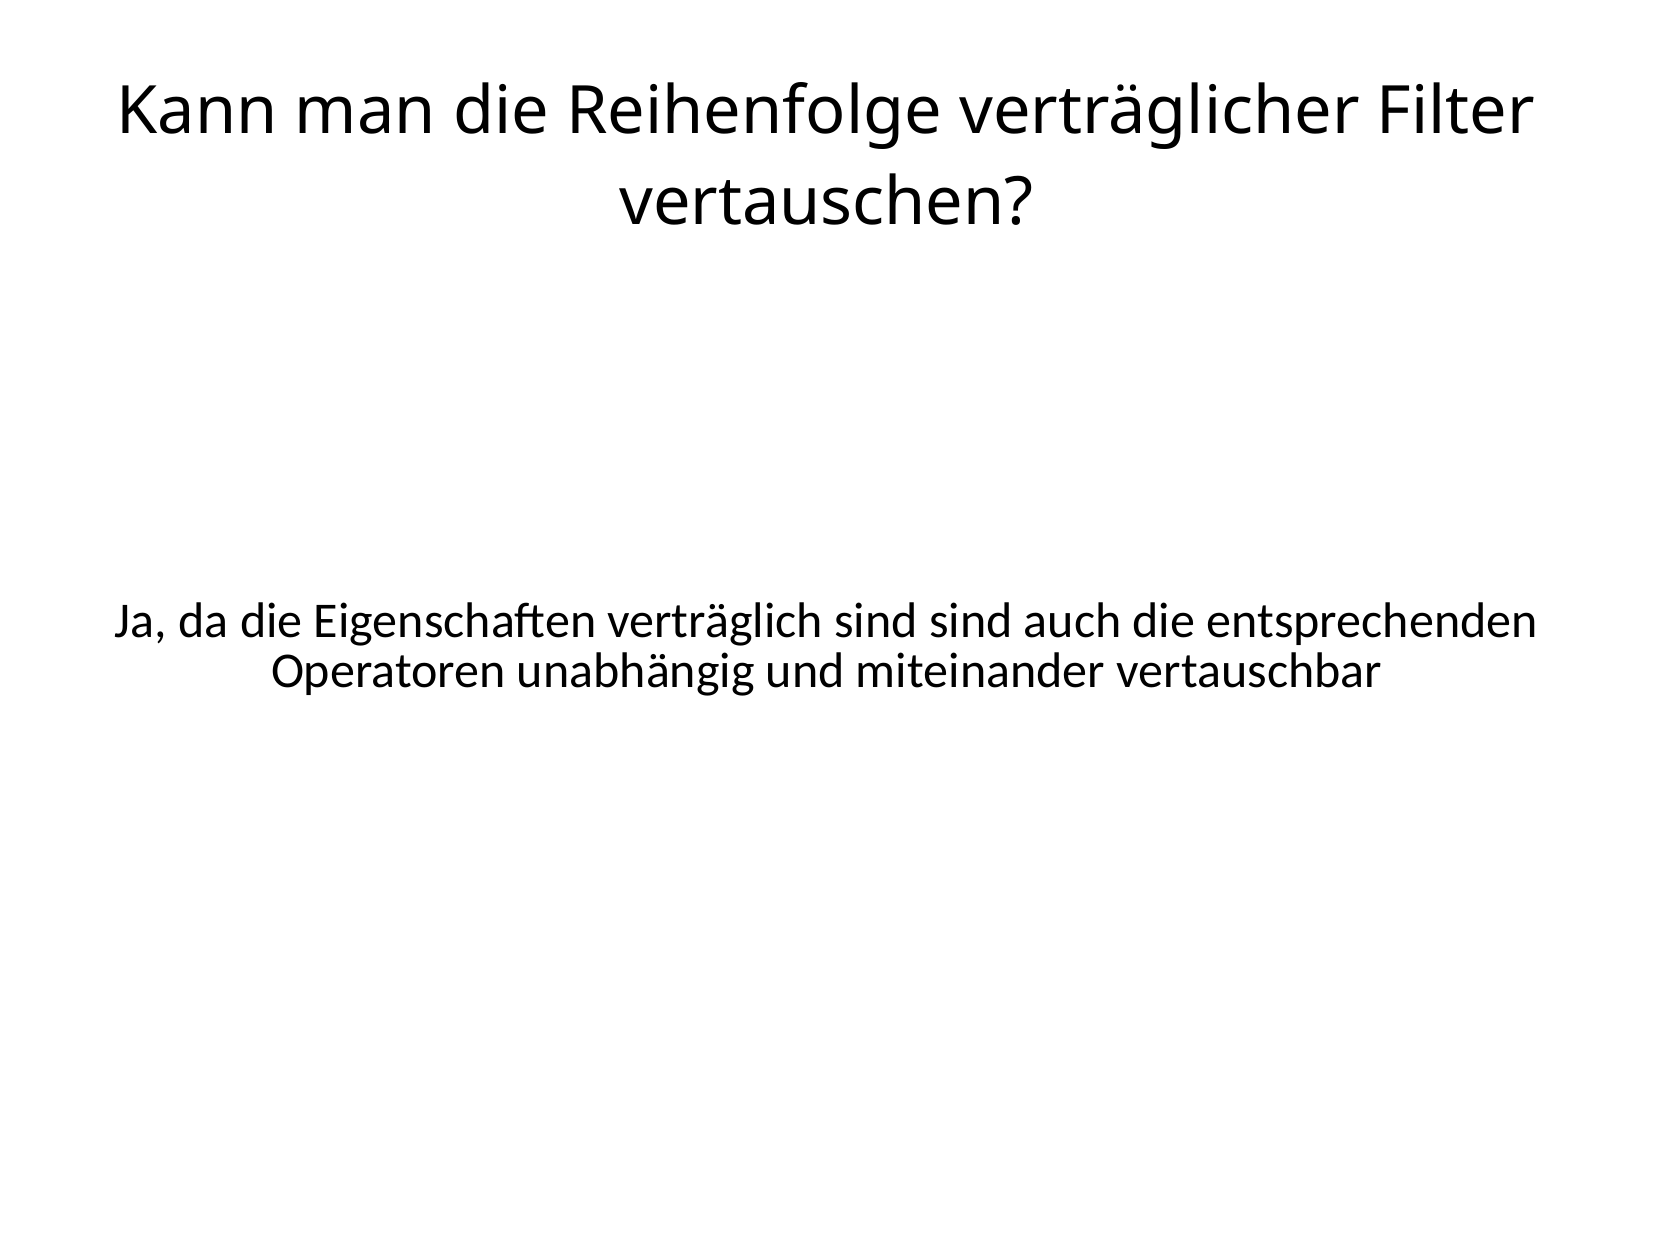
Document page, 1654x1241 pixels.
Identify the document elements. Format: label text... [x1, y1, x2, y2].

subtitle Ja, da die Eigenschaften verträglich sind sind auch die entsprechenden Operatoren unabhängig und miteinander vertauschbar [82, 290, 1571, 1010]
title Kann man die Reihenfolge verträglicher Filter vertauschen? [82, 49, 1571, 257]
